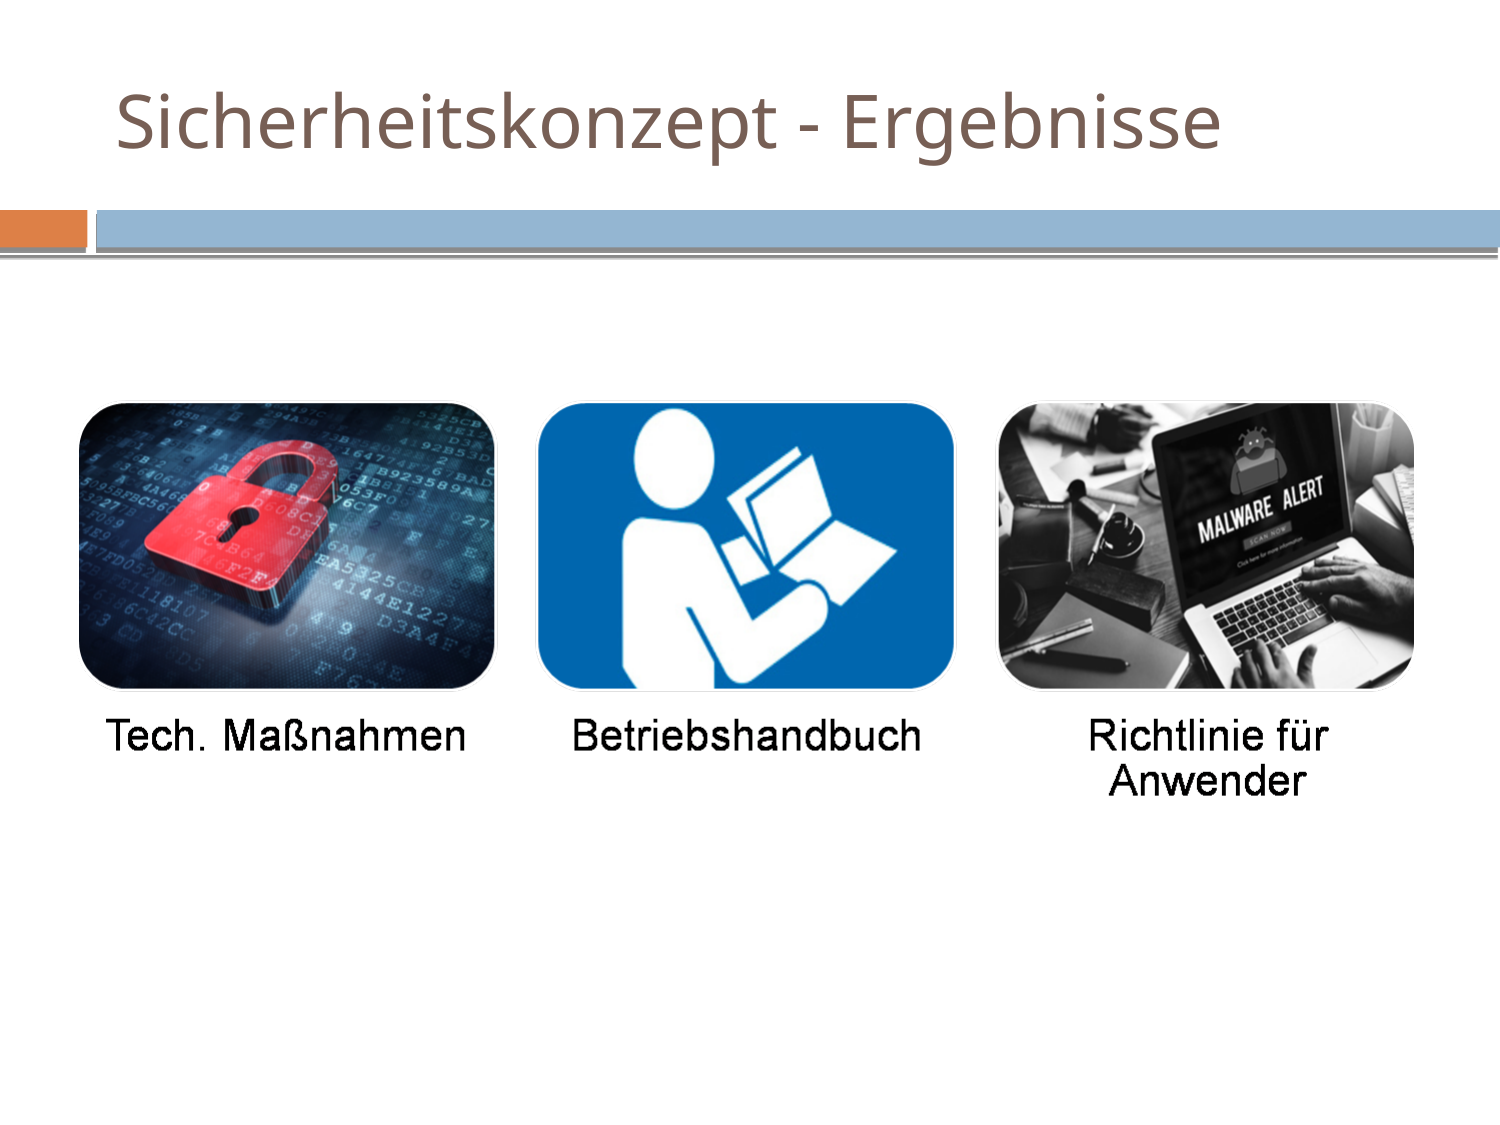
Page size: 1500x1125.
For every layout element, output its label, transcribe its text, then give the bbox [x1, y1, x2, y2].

picture [75, 253, 1418, 993]
title Sicherheitskonzept - Ergebnisse [100, 37, 1438, 200]
